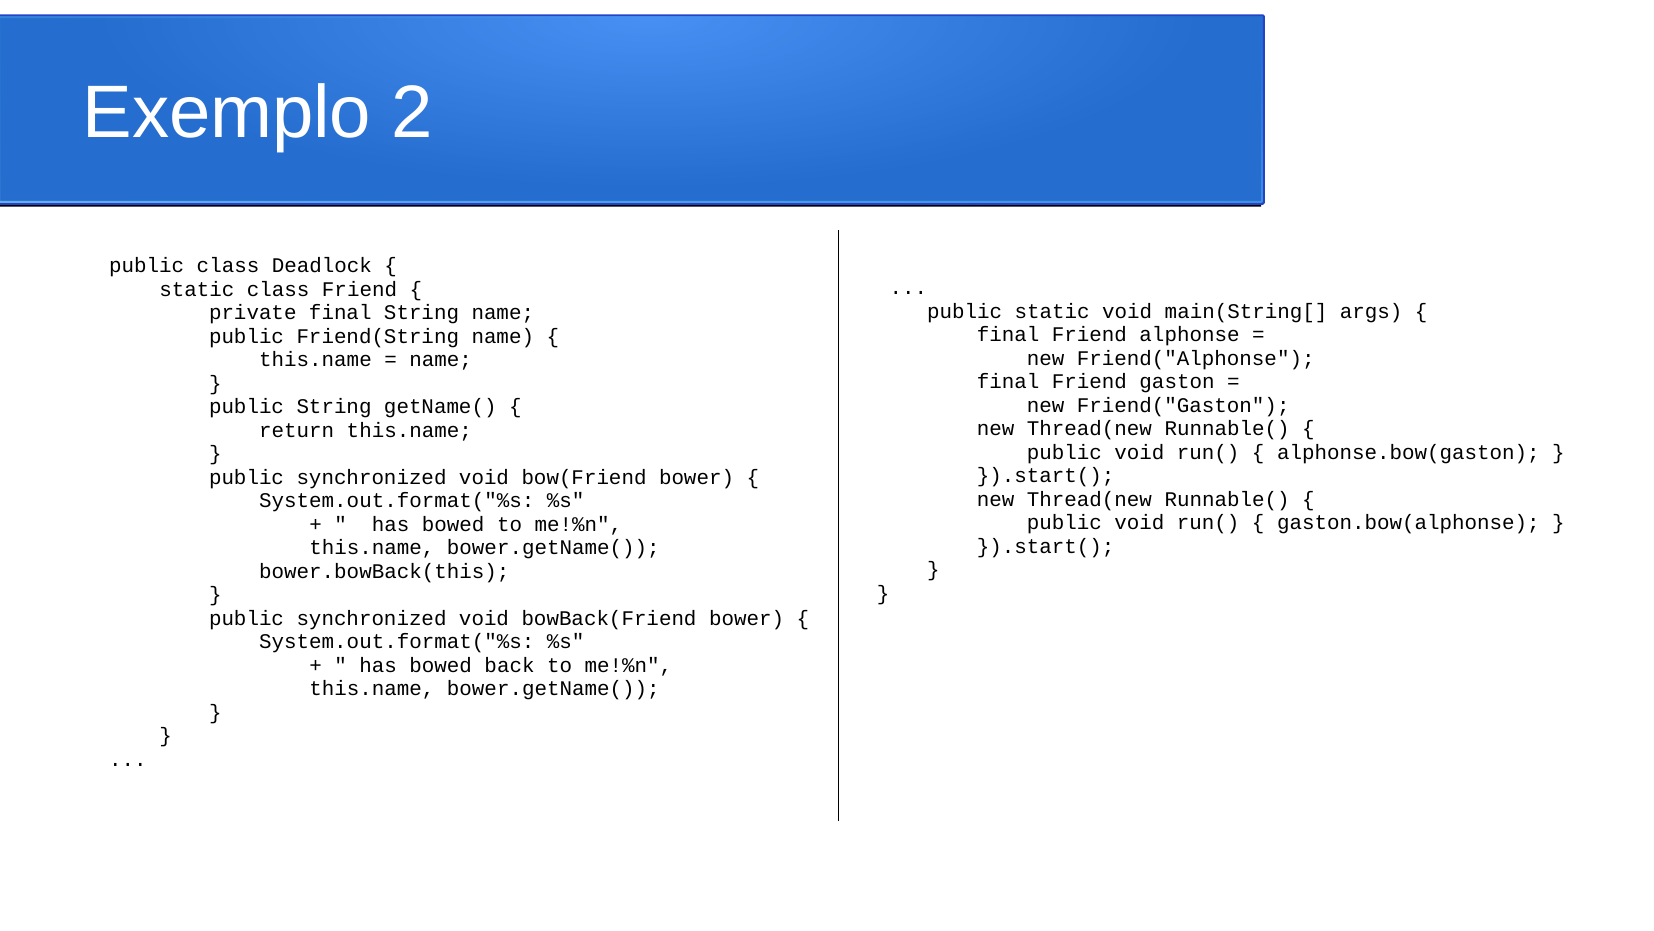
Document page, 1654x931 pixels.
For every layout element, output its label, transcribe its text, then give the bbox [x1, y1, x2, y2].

text_box public class Deadlock { static class Friend { private final String name; public Friend(String name) { this.name = name; } public String getName() { return this.name; } public synchronized void bow(Friend bower) { System.out.format("%s: %s" + " has bowed to me!%n", this.name, bower.getName()); bower.bowBack(this); } public synchronized void bowBack(Friend bower) { System.out.format("%s: %s" + " has bowed back to me!%n", this.name, bower.getName()); } } ... [94, 248, 825, 780]
text_box ... public static void main(String[] args) { final Friend alphonse = new Friend("Alphonse"); final Friend gaston = new Friend("Gaston"); new Thread(new Runnable() { public void run() { alphonse.bow(gaston); } }).start(); new Thread(new Runnable() { public void run() { gaston.bow(alphonse); } }).start(); } } [862, 270, 1580, 614]
title Exemplo 2 [82, 35, 1235, 189]
